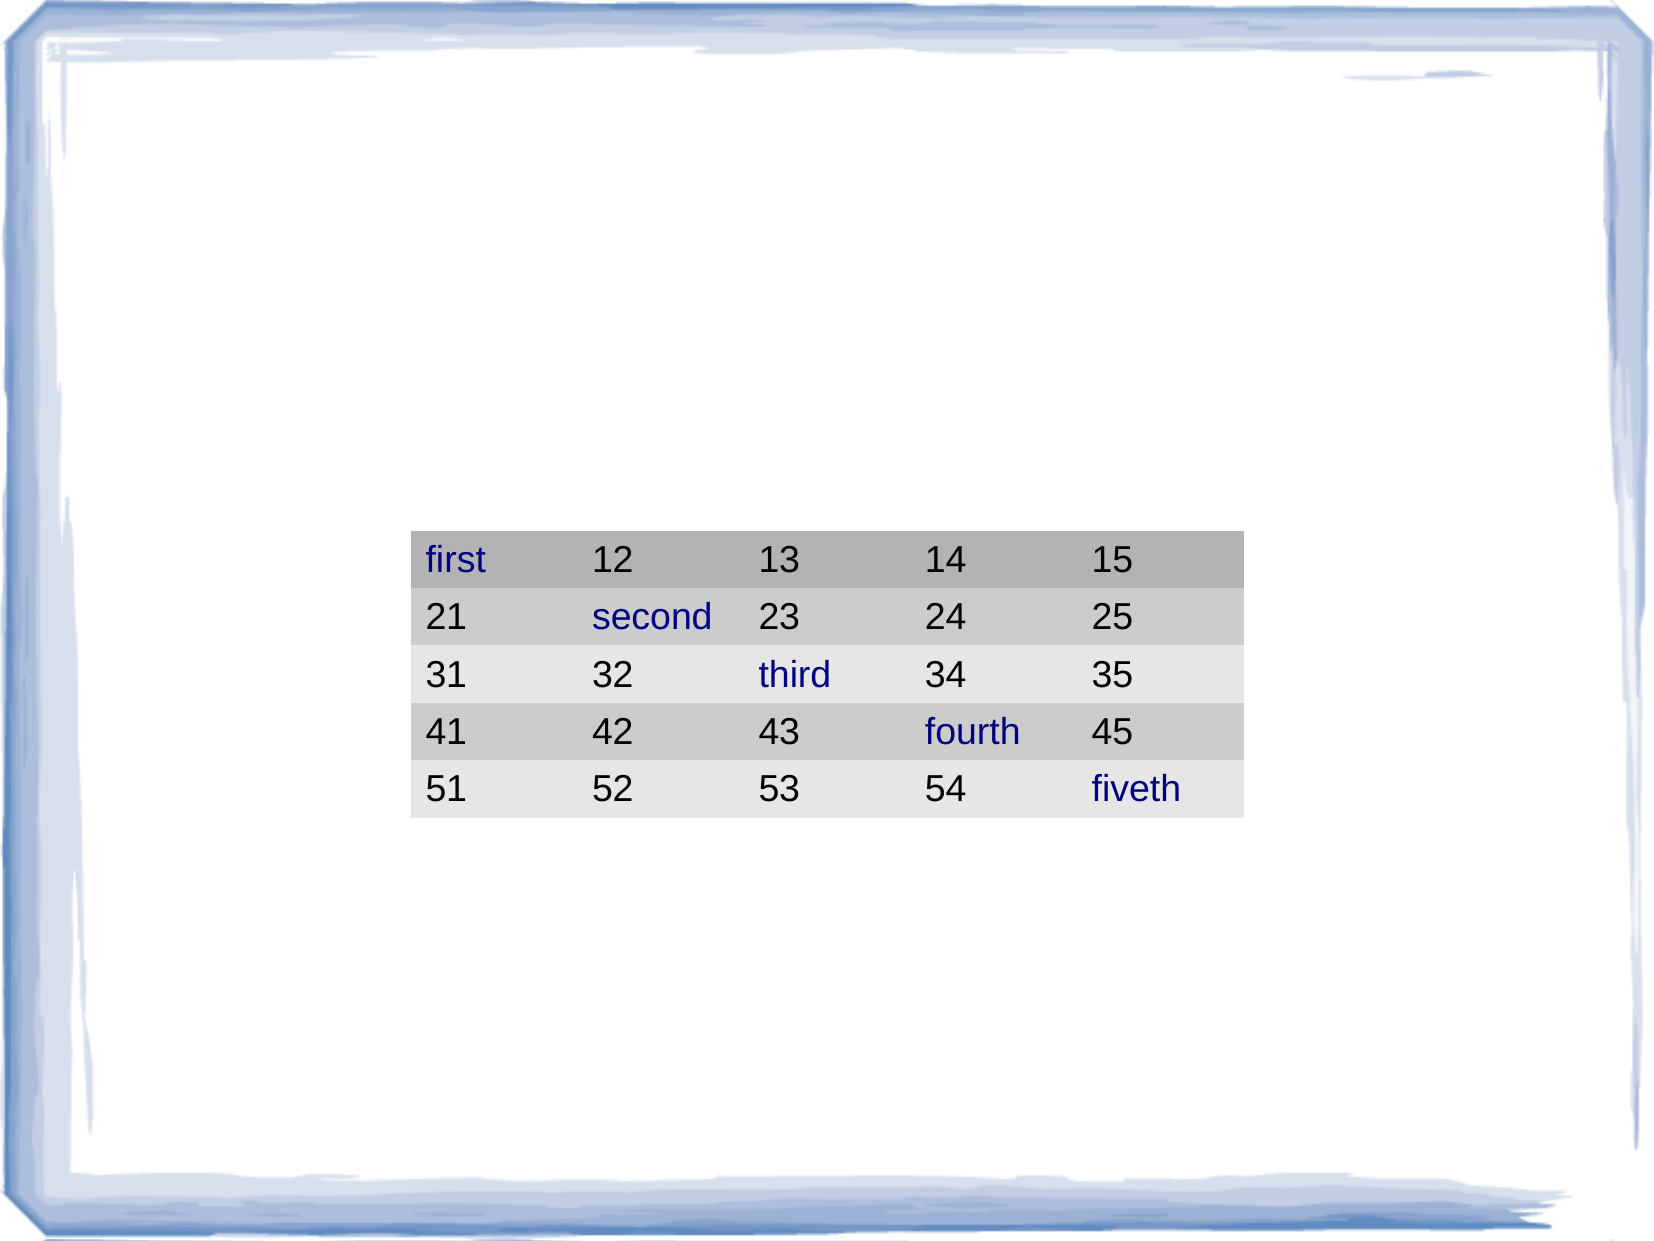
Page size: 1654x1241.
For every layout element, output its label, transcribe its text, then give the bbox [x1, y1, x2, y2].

table_cell 25 [1077, 588, 1244, 645]
table_cell third [744, 645, 910, 703]
table_cell 51 [411, 760, 577, 818]
table_header 15 [1077, 531, 1244, 588]
table_header first [411, 531, 577, 588]
table_cell fiveth [1077, 760, 1244, 818]
table_cell second [577, 588, 744, 645]
table_cell 32 [577, 645, 744, 703]
table_cell 53 [744, 760, 910, 818]
table_header 14 [910, 531, 1077, 588]
table_cell 41 [411, 703, 577, 760]
table_cell fourth [910, 703, 1077, 760]
table_cell 21 [411, 588, 577, 645]
table_header 12 [577, 531, 744, 588]
table_cell 42 [577, 703, 744, 760]
table_cell 52 [577, 760, 744, 818]
table_cell 24 [910, 588, 1077, 645]
picture [0, 0, 1654, 1241]
table_cell 54 [910, 760, 1077, 818]
table_cell 35 [1077, 645, 1244, 703]
table_cell 34 [910, 645, 1077, 703]
table_cell 45 [1077, 703, 1244, 760]
table_cell 23 [744, 588, 910, 645]
table_header 13 [744, 531, 910, 588]
table_cell 43 [744, 703, 910, 760]
table_cell 31 [411, 645, 577, 703]
